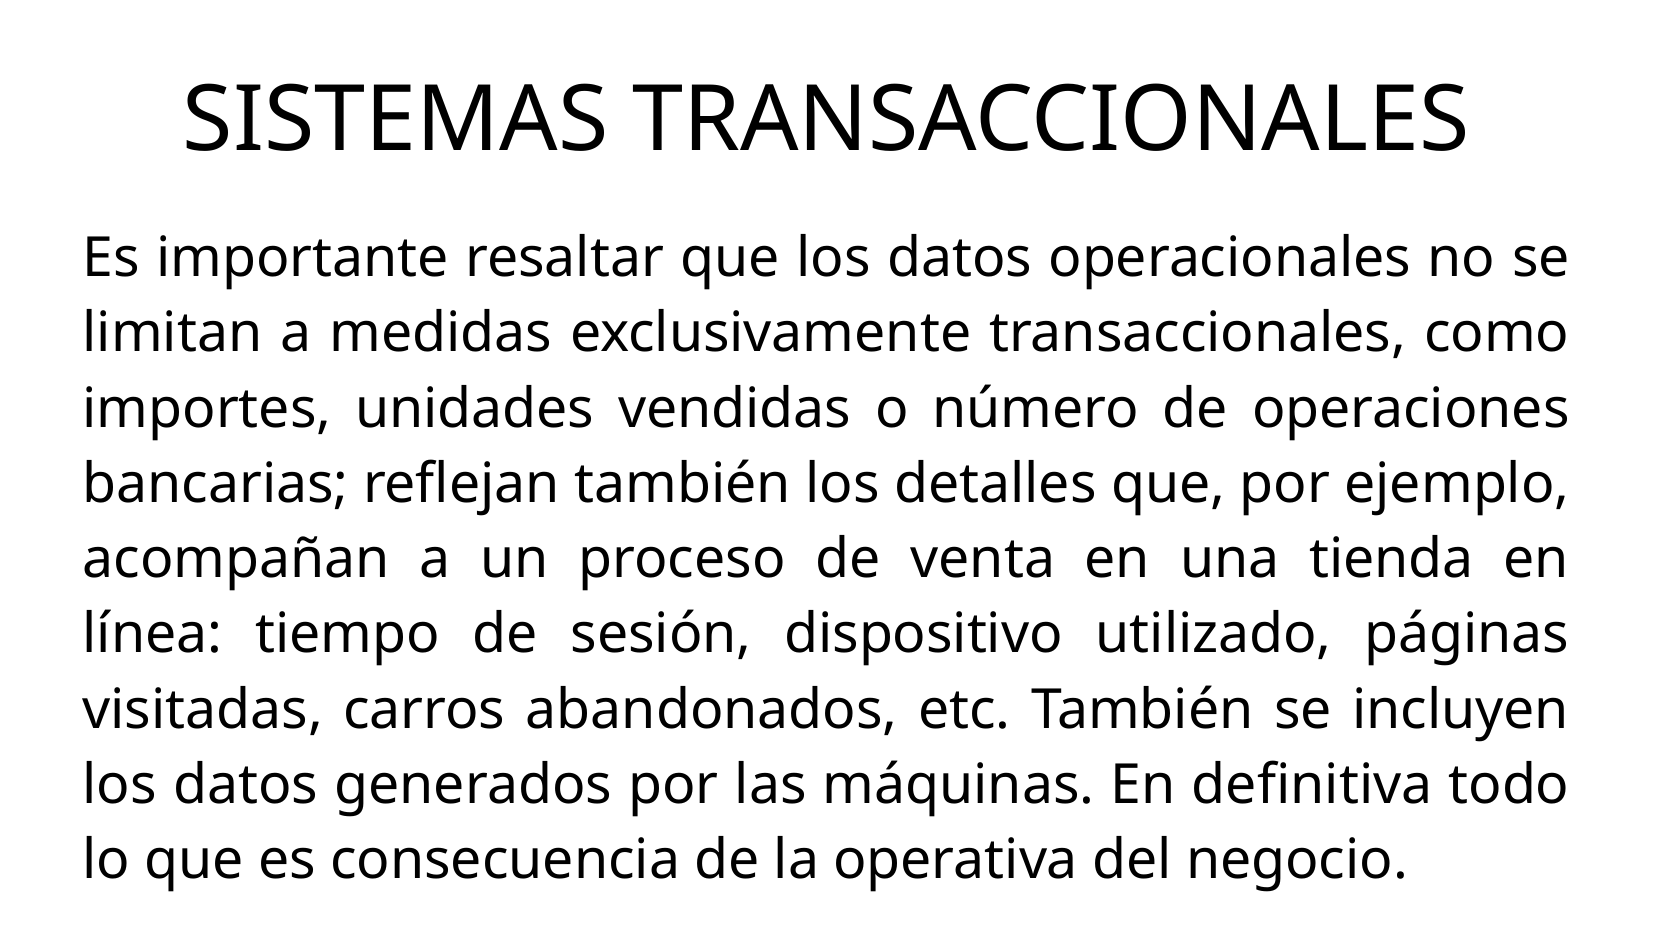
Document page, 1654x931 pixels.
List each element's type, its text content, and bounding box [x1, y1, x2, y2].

list Es importante resaltar que los datos operacionales no se limitan a medidas exclusivamente transaccionales, como importes, unidades vendidas o número de operaciones bancarias; reflejan también los detalles que, por ejemplo, acompañan a un proceso de venta en una tienda en línea: tiempo de sesión, dispositivo utilizado, páginas visitadas, carros abandonados, etc. También se incluyen los datos generados por las máquinas. En definitiva todo lo que es consecuencia de la operativa del negocio. [82, 217, 1571, 916]
title SISTEMAS TRANSACCIONALES [82, 37, 1571, 193]
